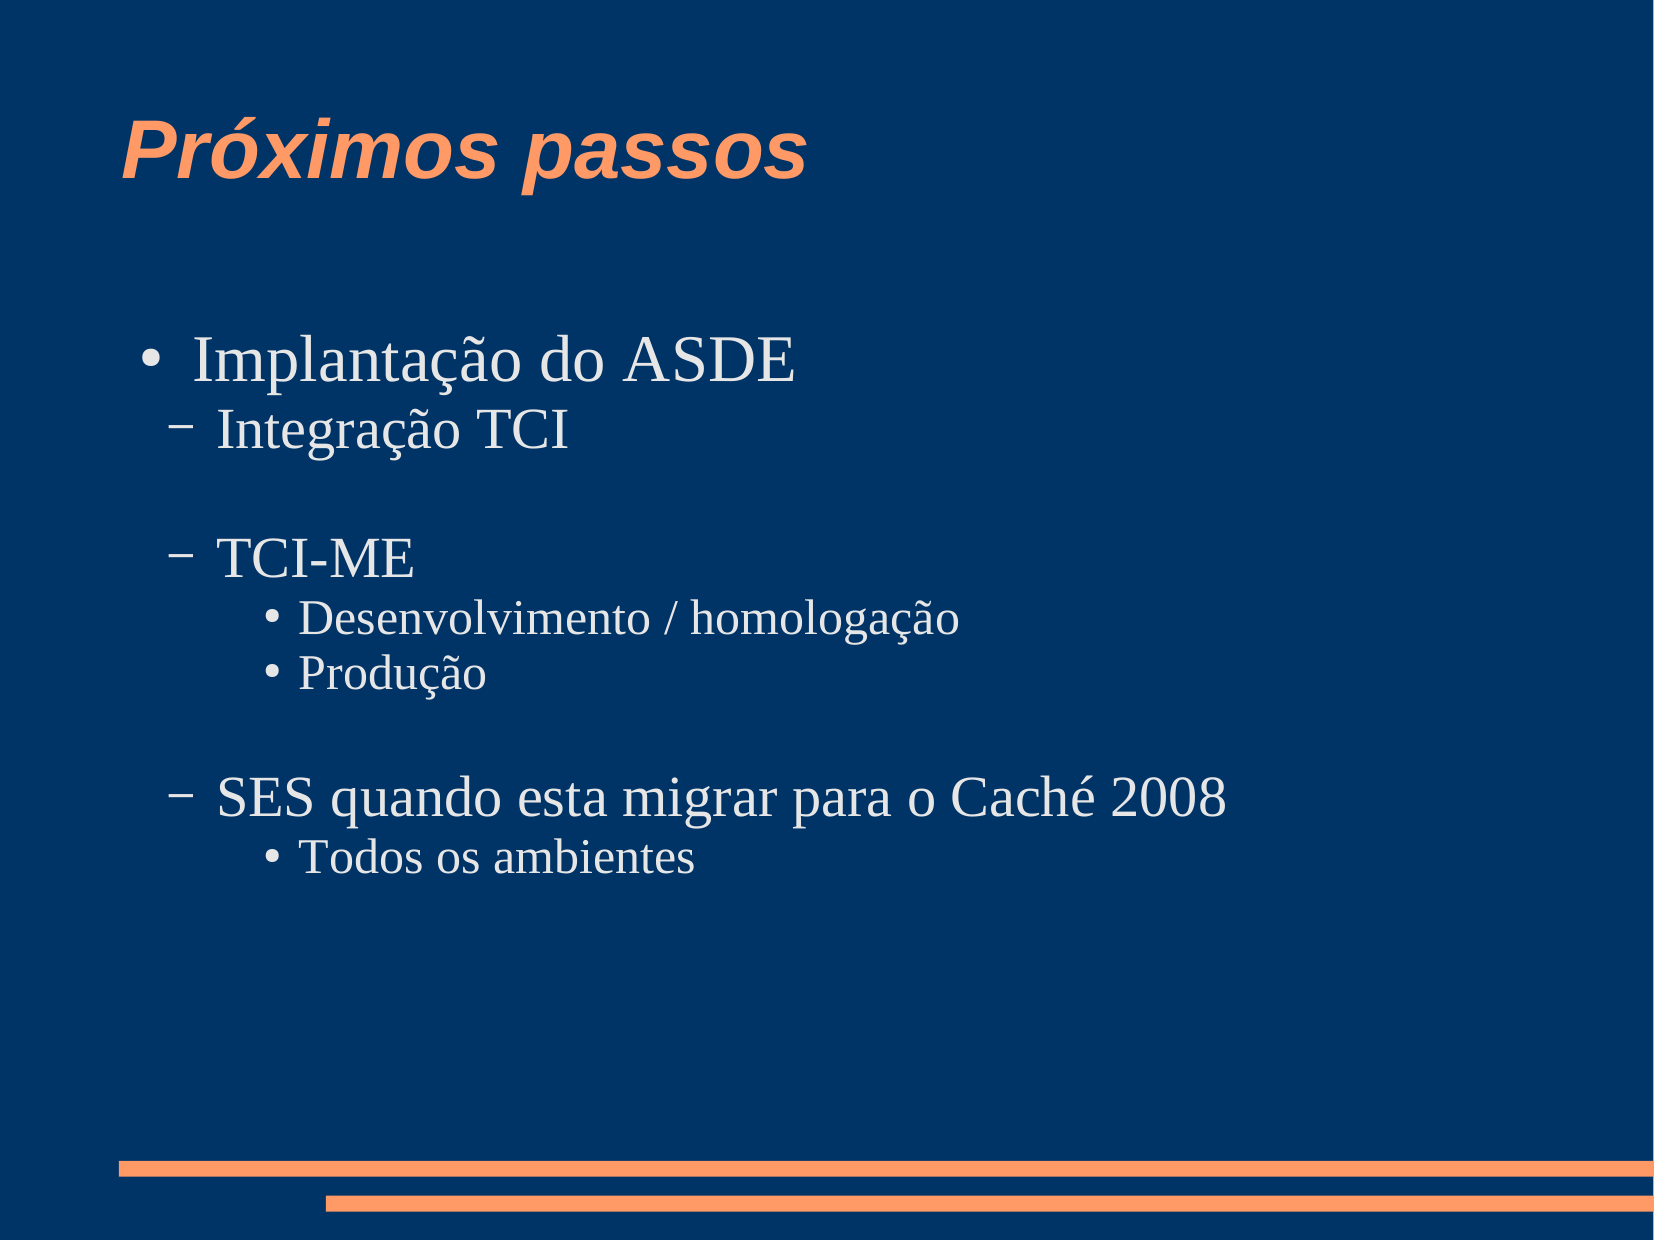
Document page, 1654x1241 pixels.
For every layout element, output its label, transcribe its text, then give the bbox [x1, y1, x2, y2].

title Próximos passos [121, 53, 1534, 246]
list Implantação do ASDE Integração TCI TCI-ME Desenvolvimento / homologação Produção SES quando esta migrar para o Caché 2008 Todos os ambientes [121, 322, 1561, 1118]
